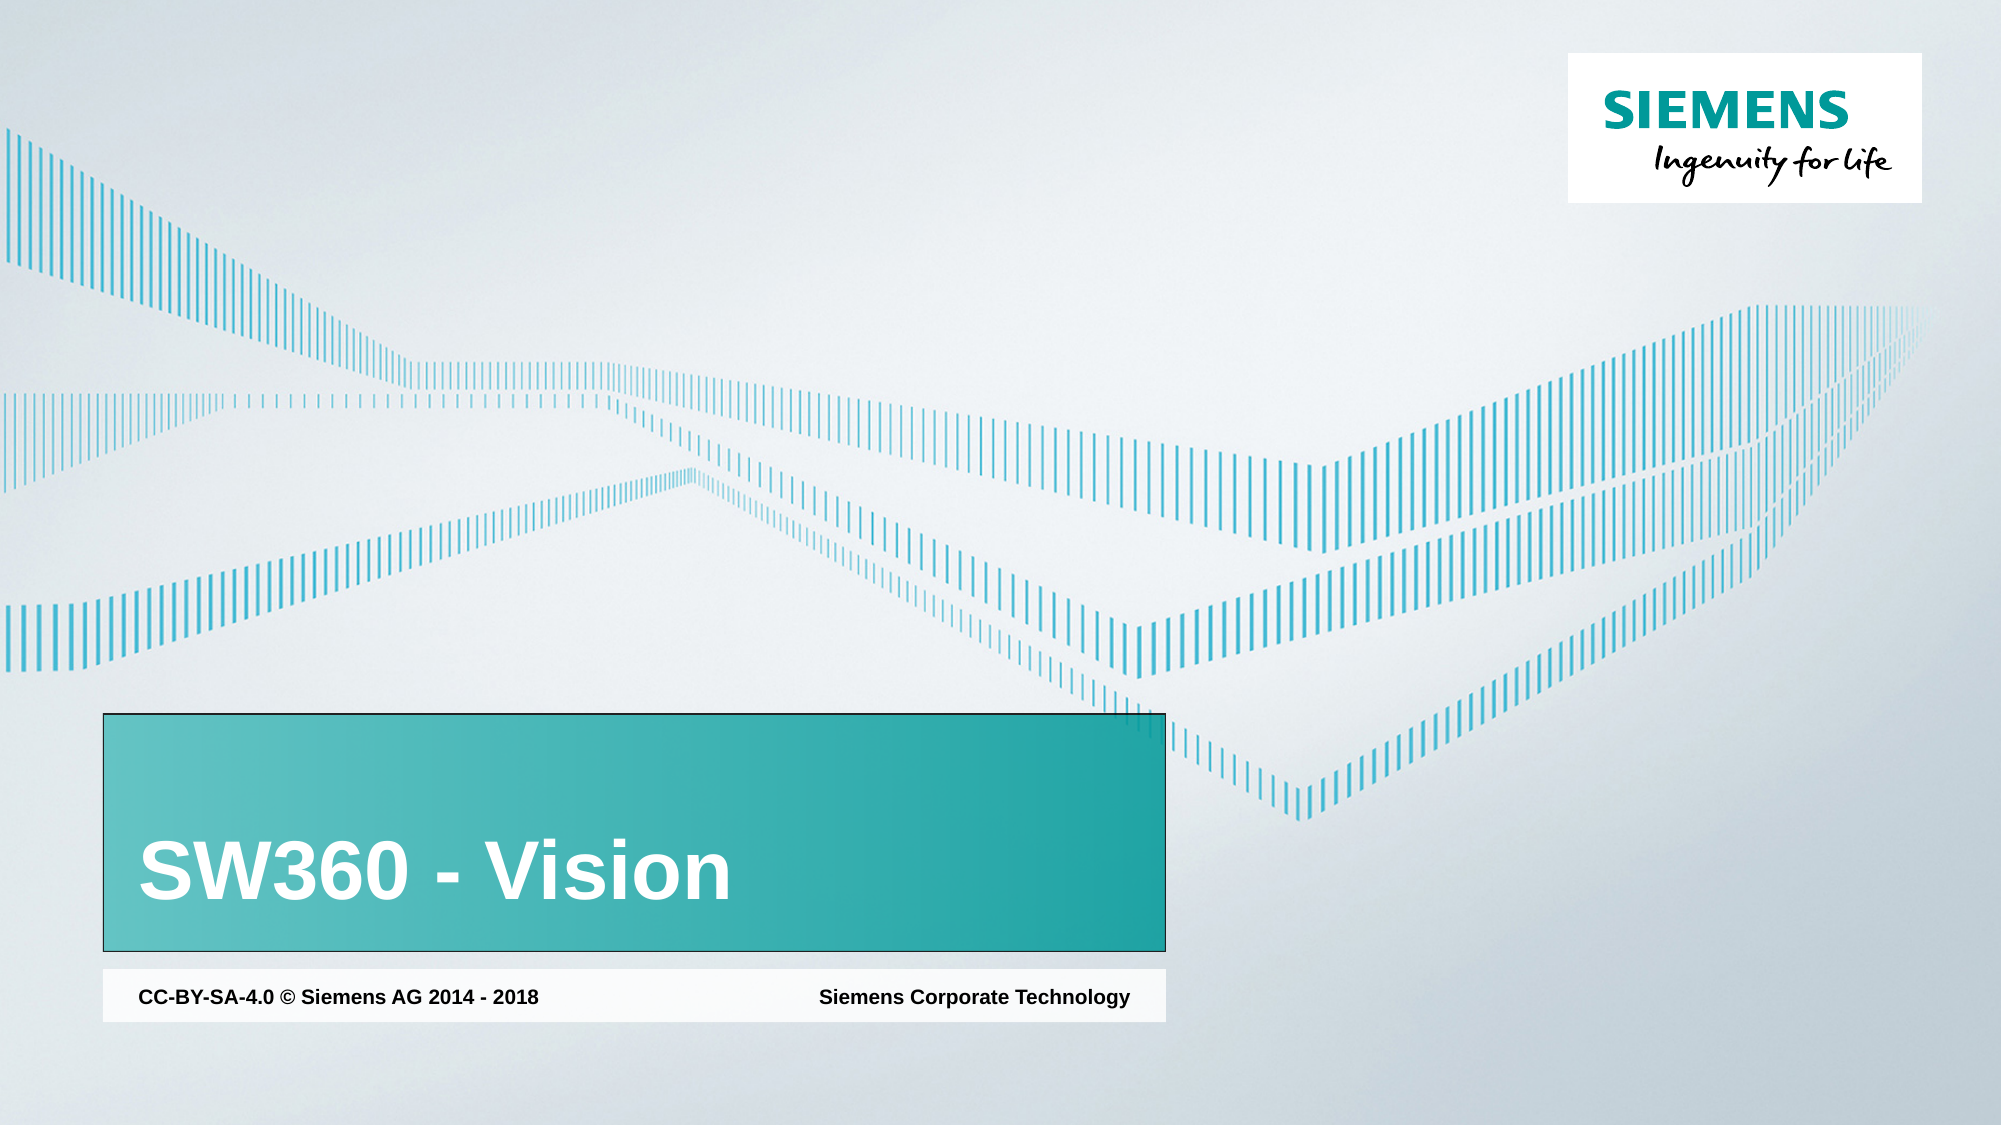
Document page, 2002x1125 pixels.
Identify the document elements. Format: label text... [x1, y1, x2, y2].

list CC-BY-SA-4.0 © Siemens AG 2014 - 2018 [102, 969, 582, 1023]
picture [0, 0, 2001, 1125]
list Siemens Corporate Technology [582, 969, 1166, 1023]
title SW360 - Vision [102, 713, 1166, 952]
